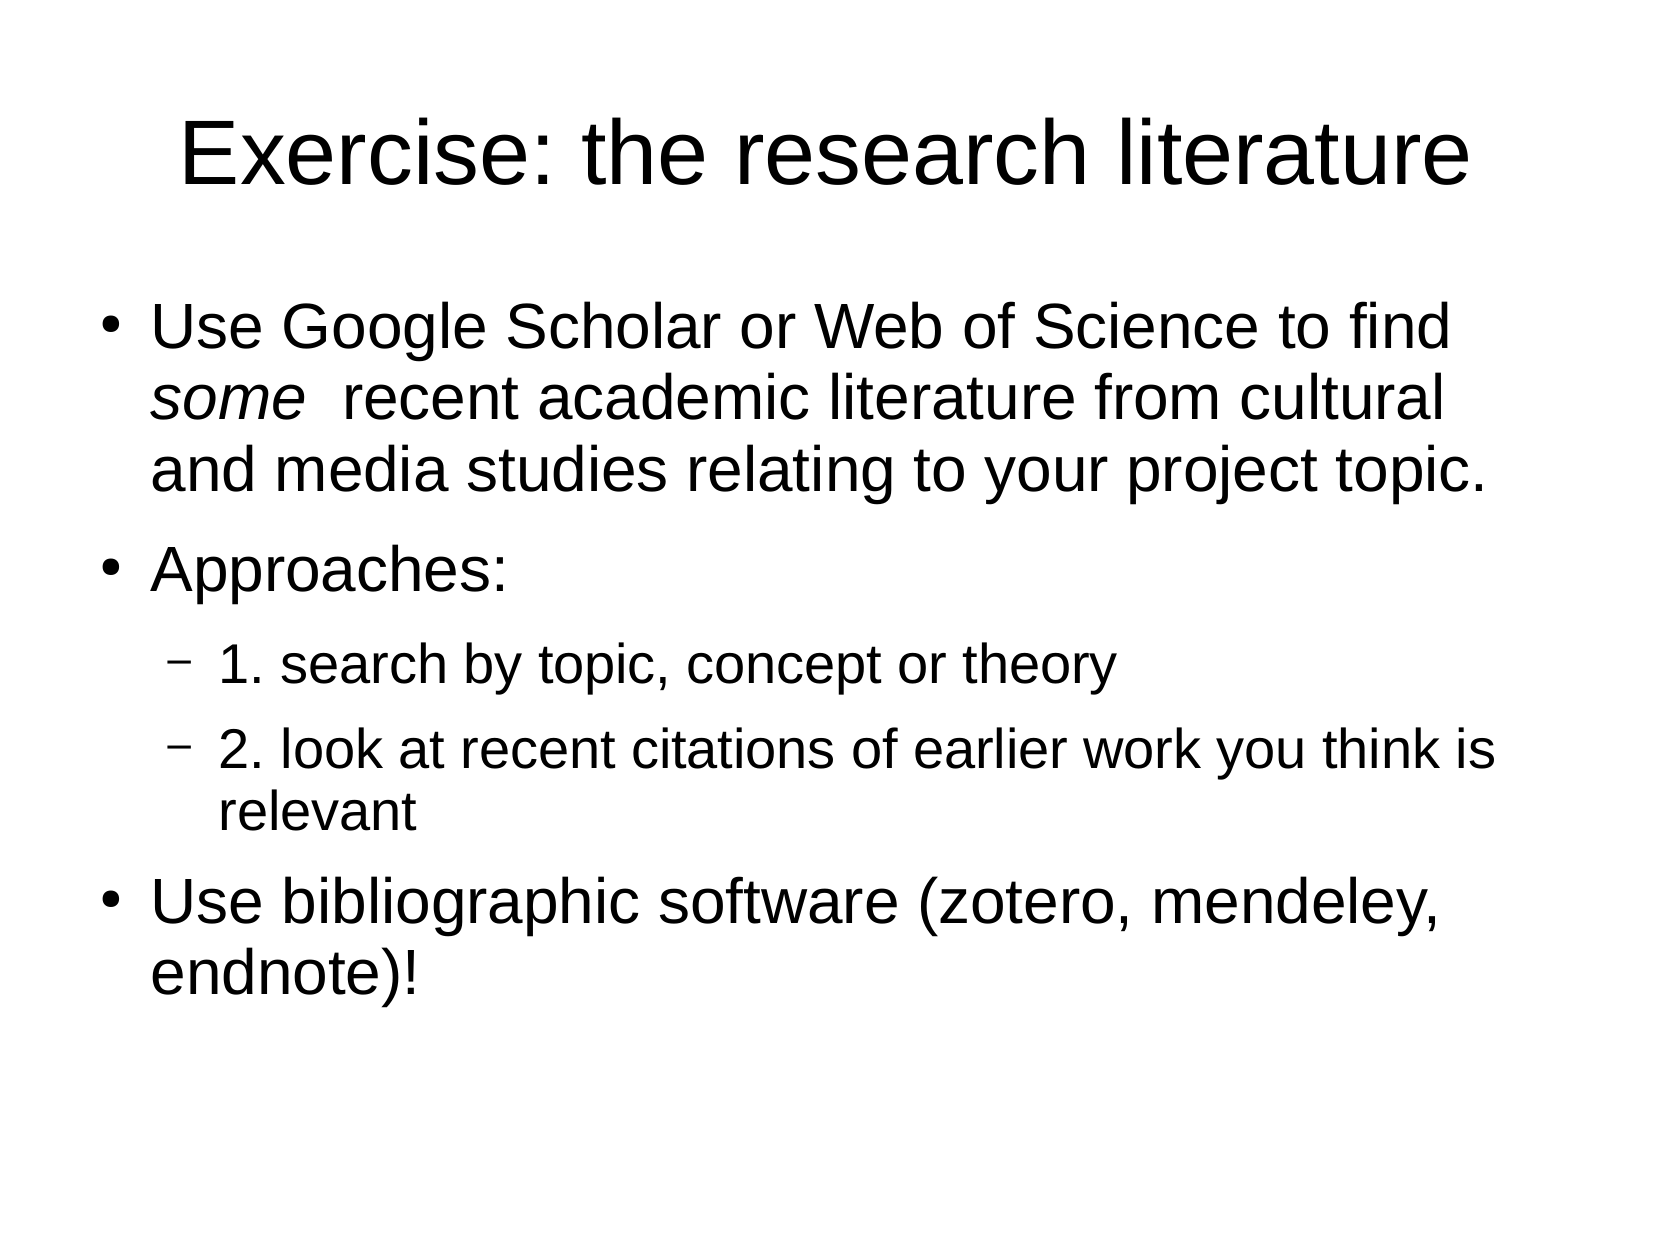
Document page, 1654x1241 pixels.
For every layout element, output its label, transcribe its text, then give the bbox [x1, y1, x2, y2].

list Use Google Scholar or Web of Science to find some recent academic literature from cultural and media studies relating to your project topic. Approaches: 1. search by topic, concept or theory 2. look at recent citations of earlier work you think is relevant Use bibliographic software (zotero, mendeley, endnote)! [82, 290, 1571, 1010]
title Exercise: the research literature [82, 49, 1571, 257]
